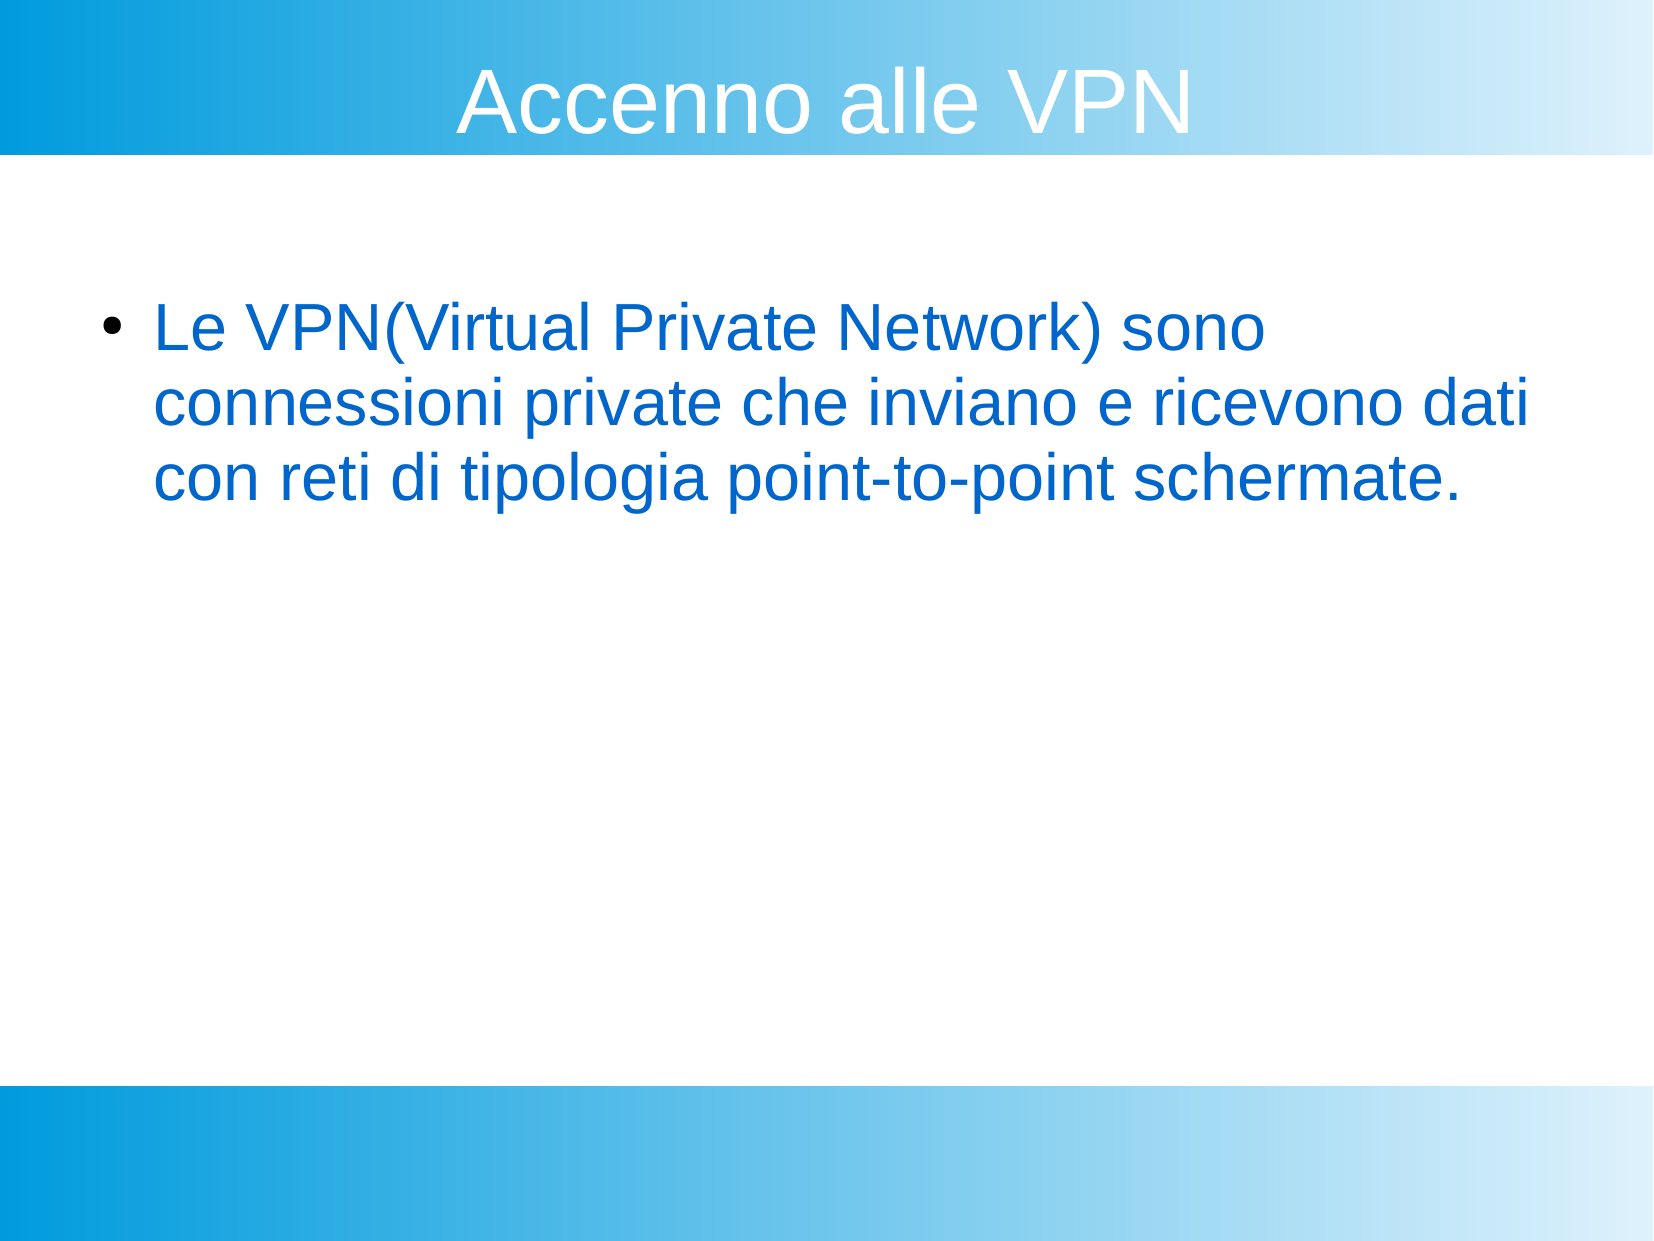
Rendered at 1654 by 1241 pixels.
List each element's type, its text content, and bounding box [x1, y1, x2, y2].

title Accenno alle VPN [82, 49, 1571, 155]
list Le VPN(Virtual Private Network) sono connessioni private che inviano e ricevono dati con reti di tipologia point-to-point schermate. [82, 290, 1571, 1010]
